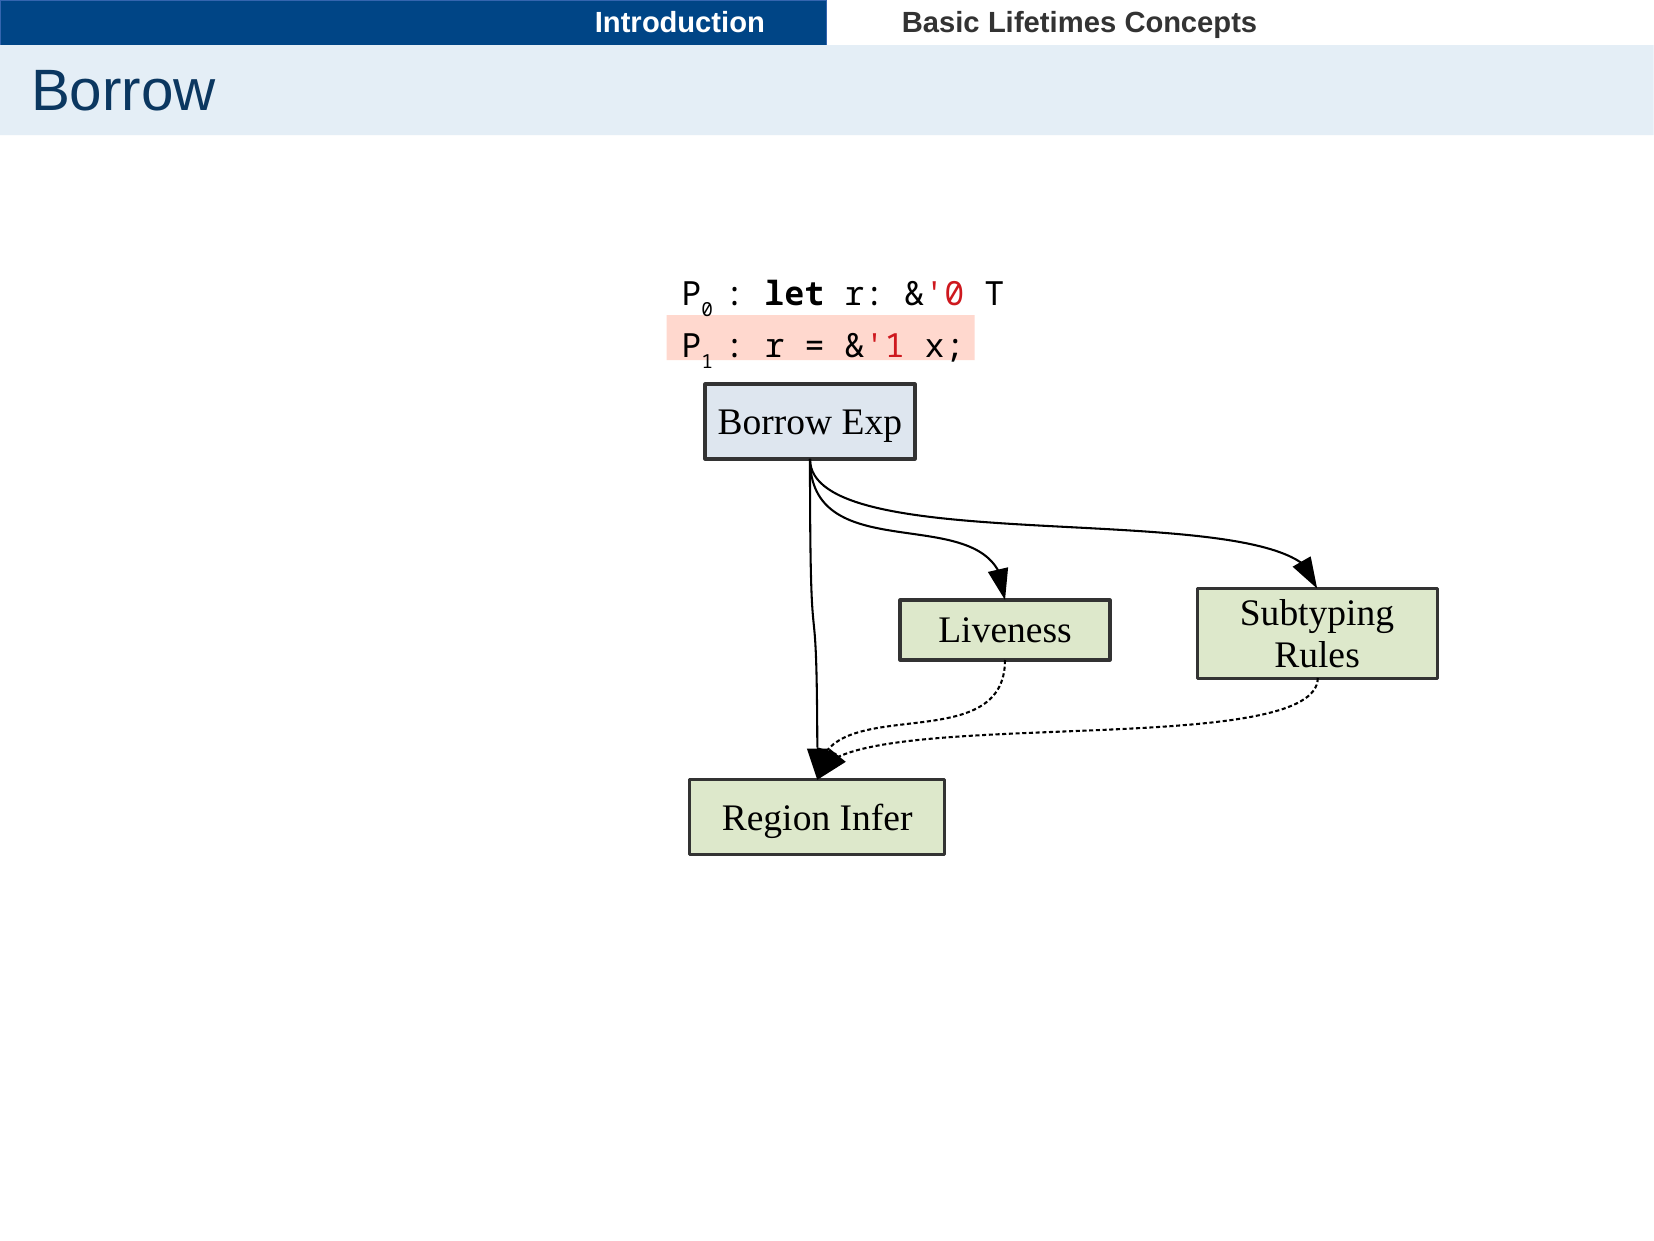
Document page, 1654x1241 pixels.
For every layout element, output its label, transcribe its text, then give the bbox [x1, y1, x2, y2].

text_box Subtyping Rules [1197, 588, 1438, 679]
text_box Liveness [900, 600, 1111, 661]
title Introduction [0, 0, 766, 45]
title Basic Lifetimes Concepts [826, 0, 1654, 45]
text_box Borrow Exp [705, 383, 916, 459]
text_box Region Infer [689, 779, 945, 855]
text_box Borrow [0, 45, 1654, 136]
text_box P0 : let r: &'0 T P1 : r = &'1 x; [666, 262, 1233, 447]
